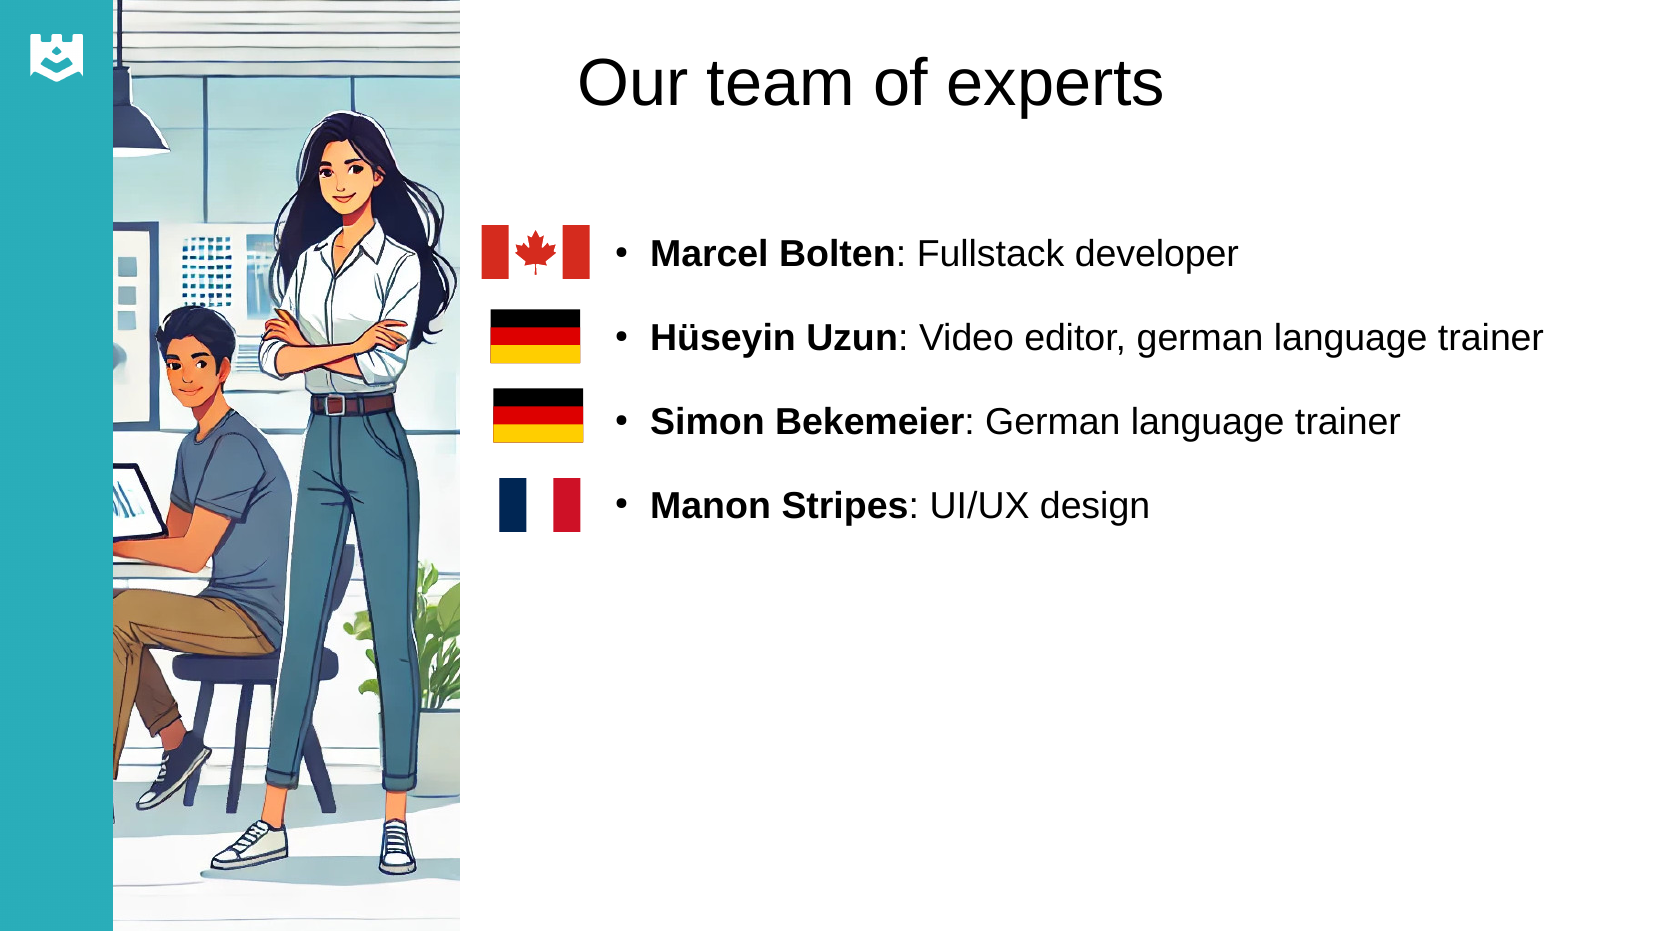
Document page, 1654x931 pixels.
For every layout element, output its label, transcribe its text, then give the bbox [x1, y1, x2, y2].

picture [493, 388, 584, 443]
picture [0, 0, 460, 931]
picture [499, 478, 581, 533]
picture [490, 309, 581, 364]
text_box Our team of experts [562, 37, 1654, 188]
text_box Marcel Bolten: Fullstack developer Hüseyin Uzun: Video editor, german language trainer Simon Bekemeier: German language trainer Manon Stripes: UI/UX design [600, 225, 1613, 811]
picture [481, 225, 590, 279]
